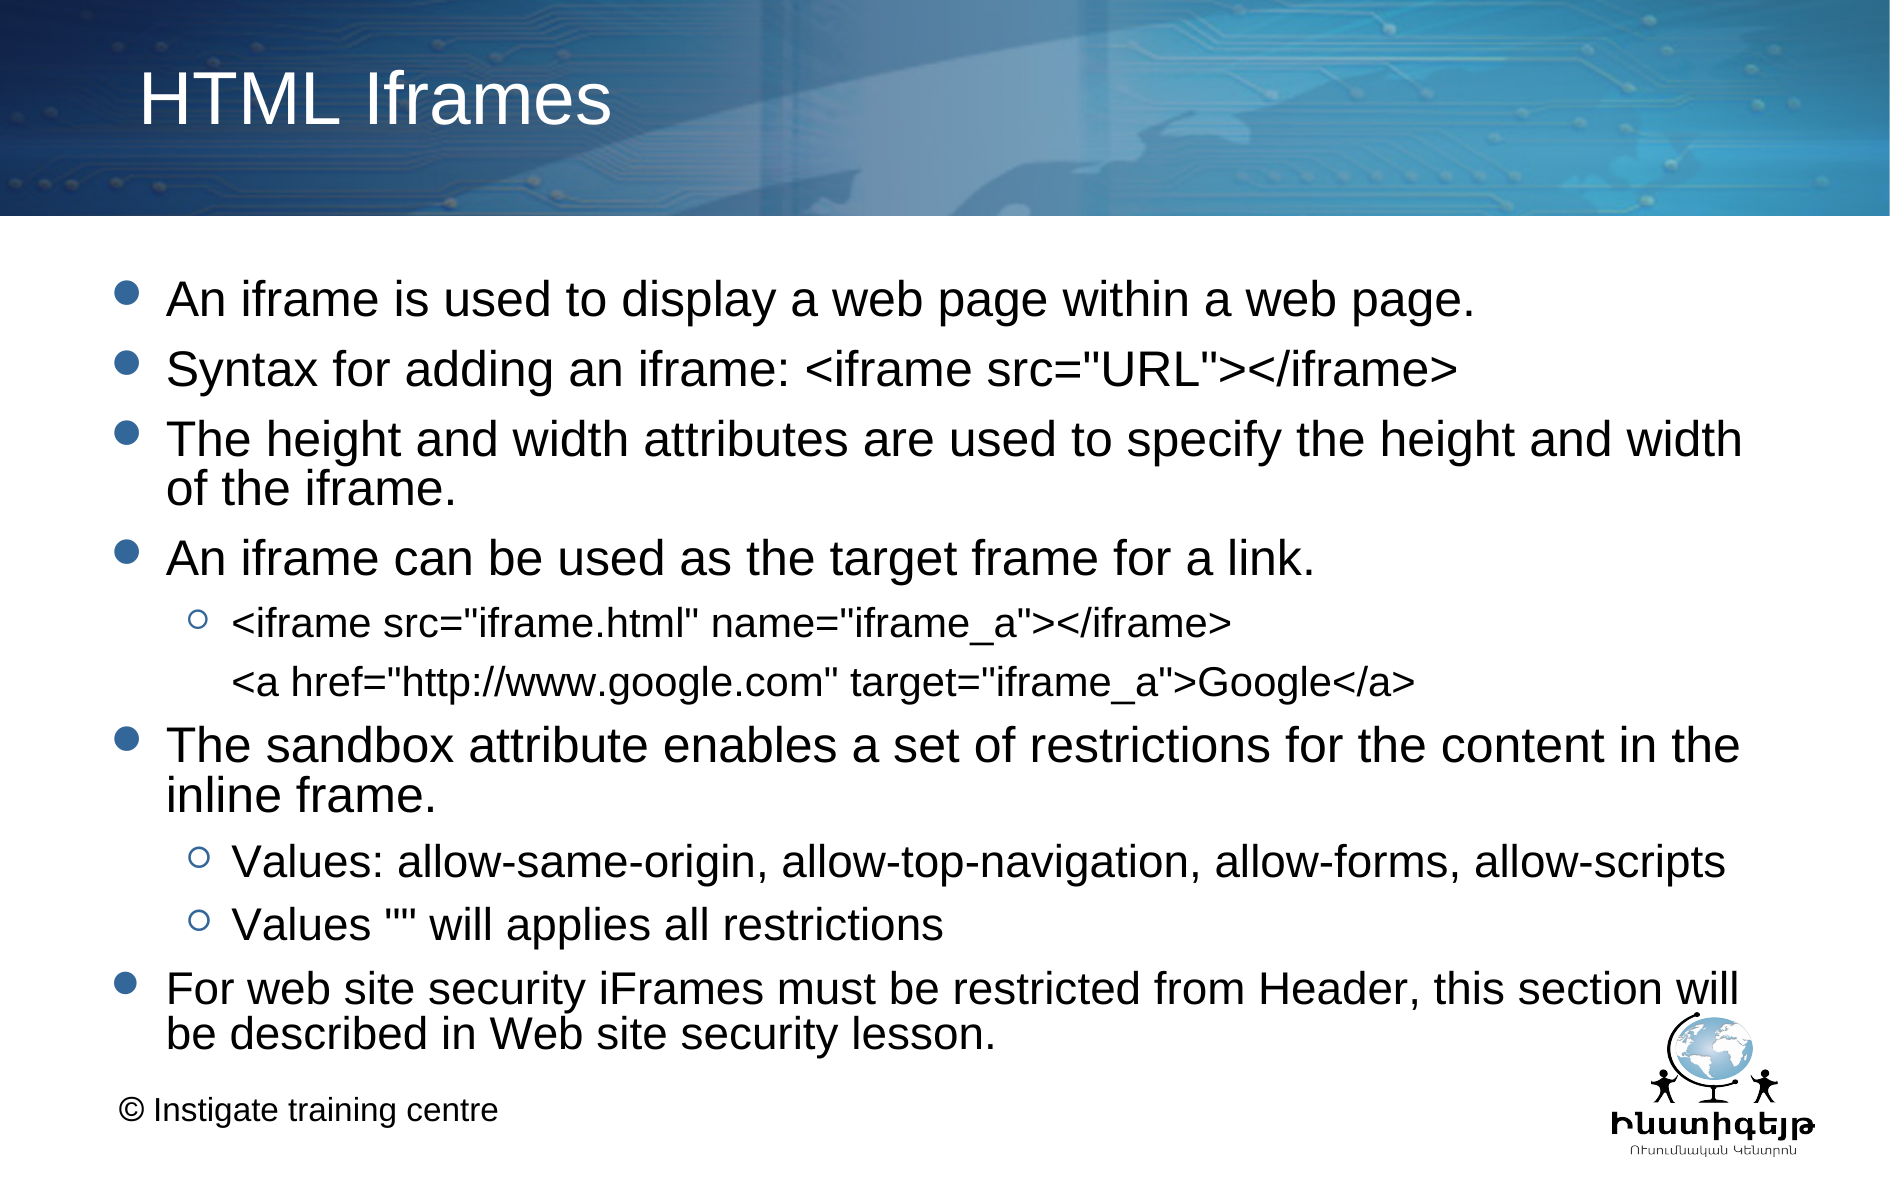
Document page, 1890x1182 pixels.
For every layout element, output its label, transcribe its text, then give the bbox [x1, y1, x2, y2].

picture [1612, 1012, 1815, 1157]
list An iframe is used to display a web page within a web page. Syntax for adding an iframe: <iframe src="URL"></iframe> The height and width attributes are used to specify the height and width of the iframe. An iframe can be used as the target frame for a link. <iframe src="iframe.html" name="iframe_a"></iframe> <a href="http://www.google.com" target="iframe_a">Google</a> The sandbox attribute enables a set of restrictions for the content in the inline frame. Values: allow-same-origin, allow-top-navigation, allow-forms, allow-scripts Values "" will applies all restrictions For web site security iFrames must be restricted from Header, this section will be described in Web site security lesson. [110, 276, 1801, 305]
picture [0, 0, 1890, 216]
